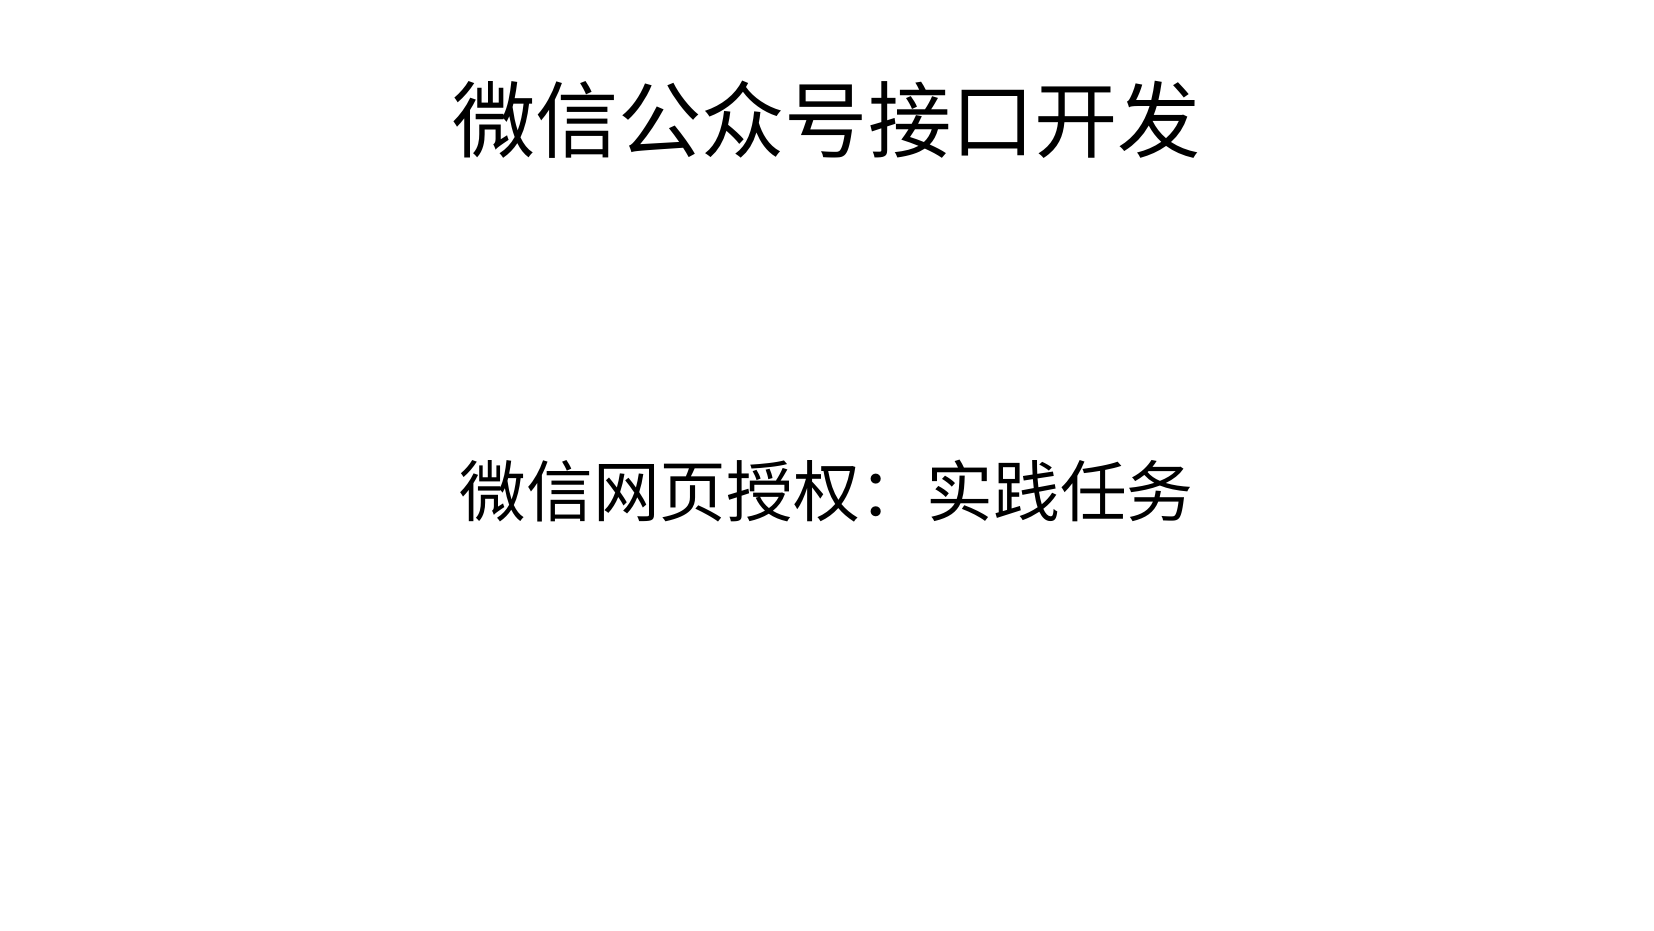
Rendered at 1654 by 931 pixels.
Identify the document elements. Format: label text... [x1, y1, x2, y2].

title 微信公众号接口开发 [82, 37, 1571, 193]
subtitle 微信网页授权：实践任务 [82, 217, 1571, 758]
